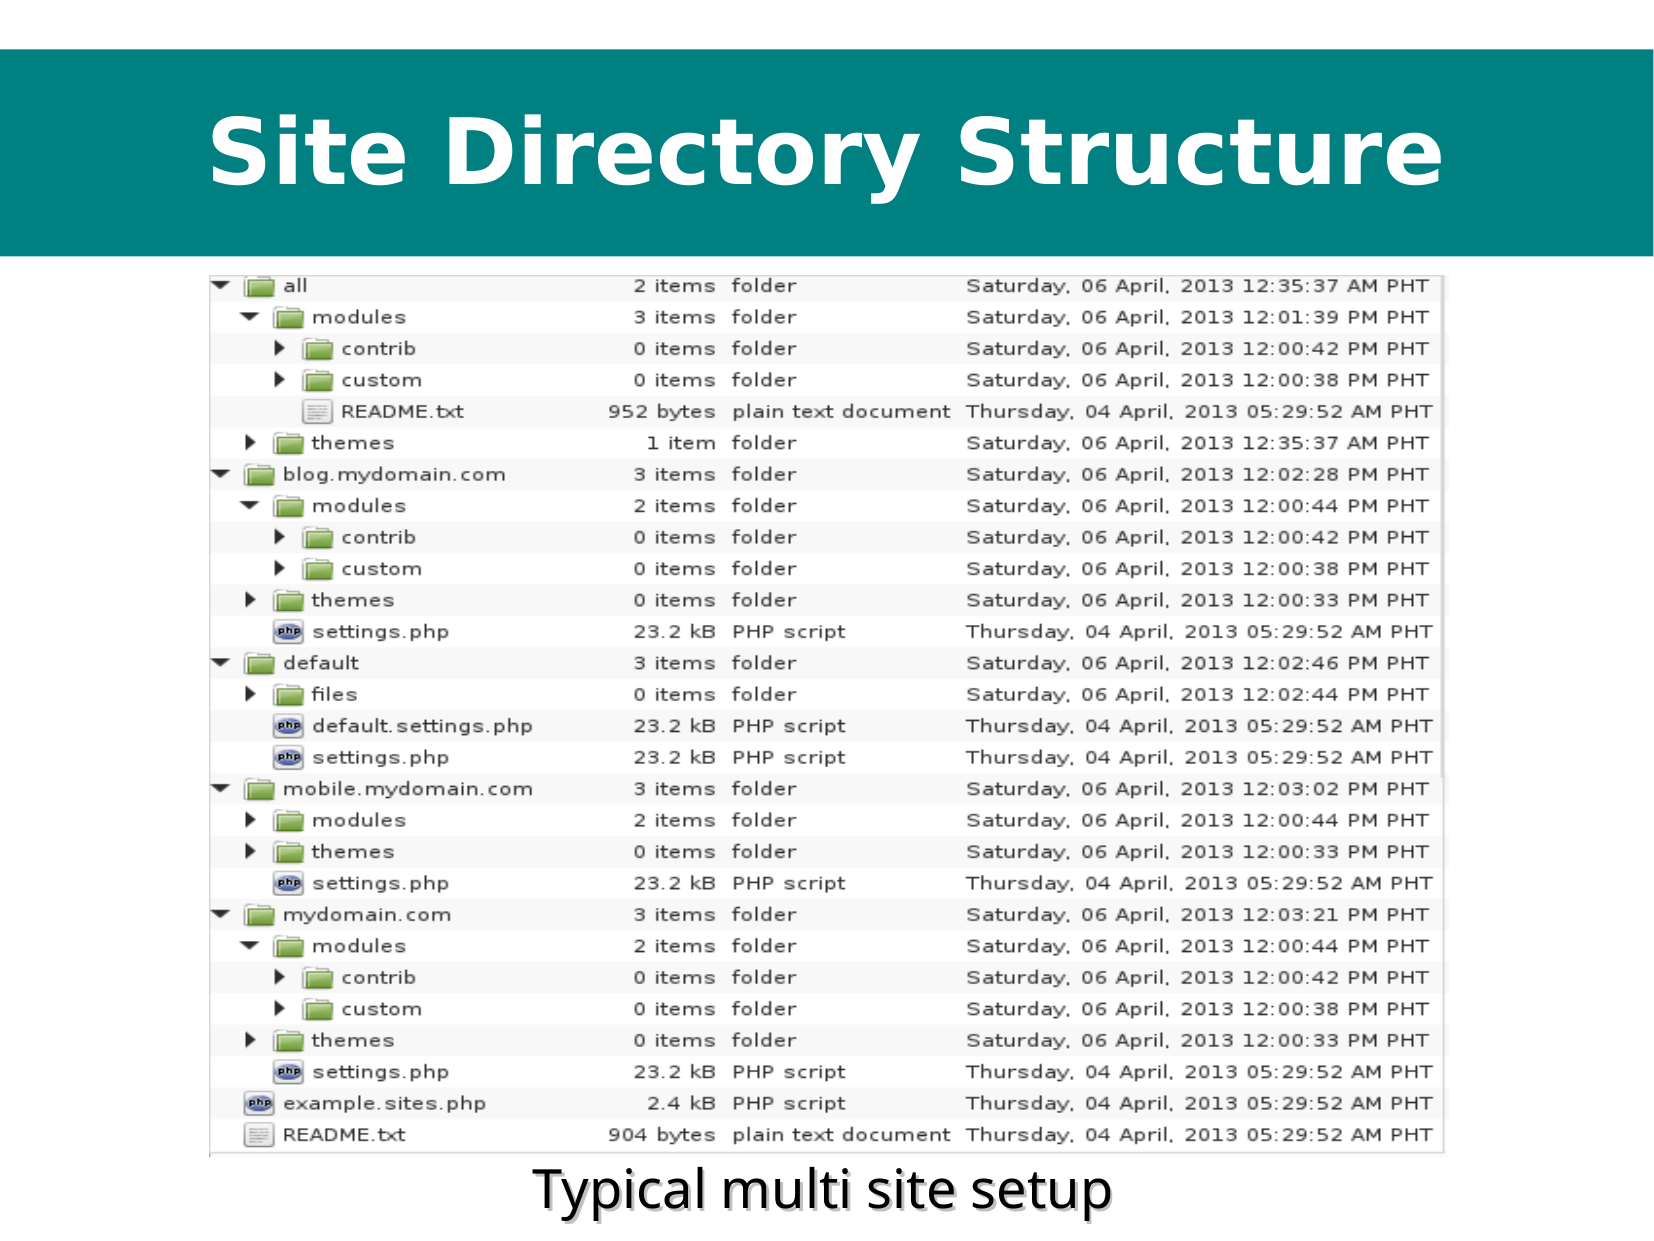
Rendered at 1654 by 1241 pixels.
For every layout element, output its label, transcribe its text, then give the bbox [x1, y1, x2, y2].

picture [209, 275, 1449, 1157]
title Site Directory Structure [0, 49, 1654, 257]
list Typical multi site setup [63, 1150, 1513, 1227]
